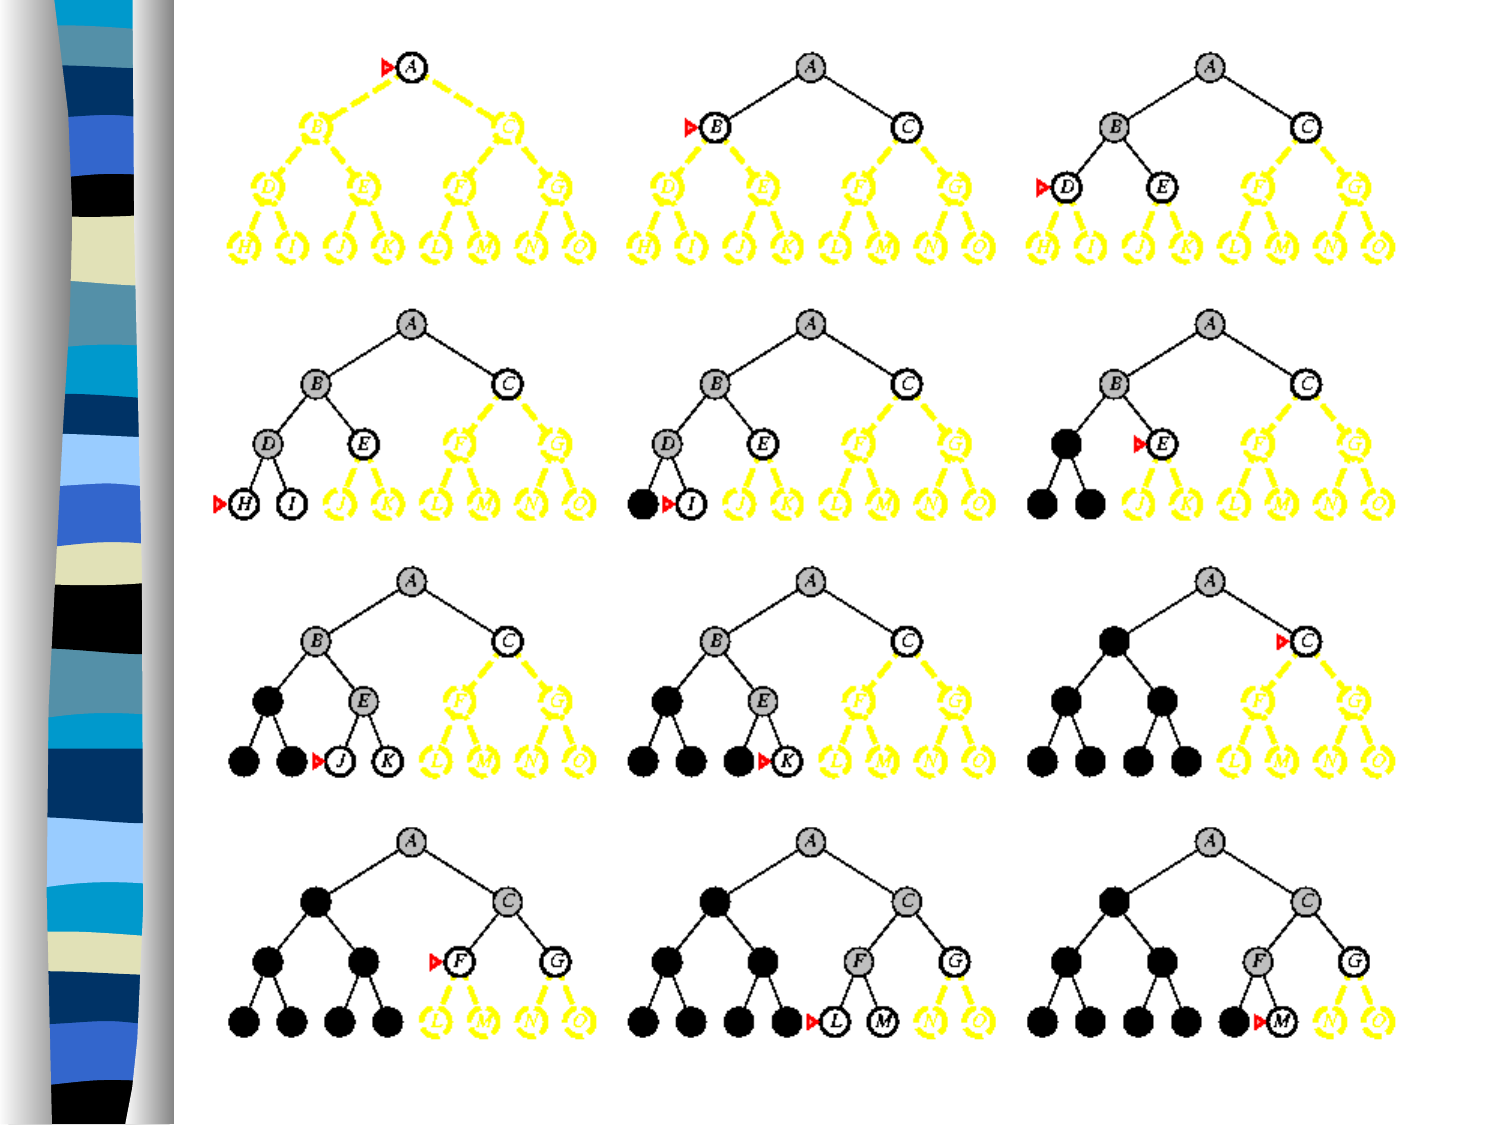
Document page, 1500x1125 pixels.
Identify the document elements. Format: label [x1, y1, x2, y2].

picture [212, 49, 1397, 1041]
